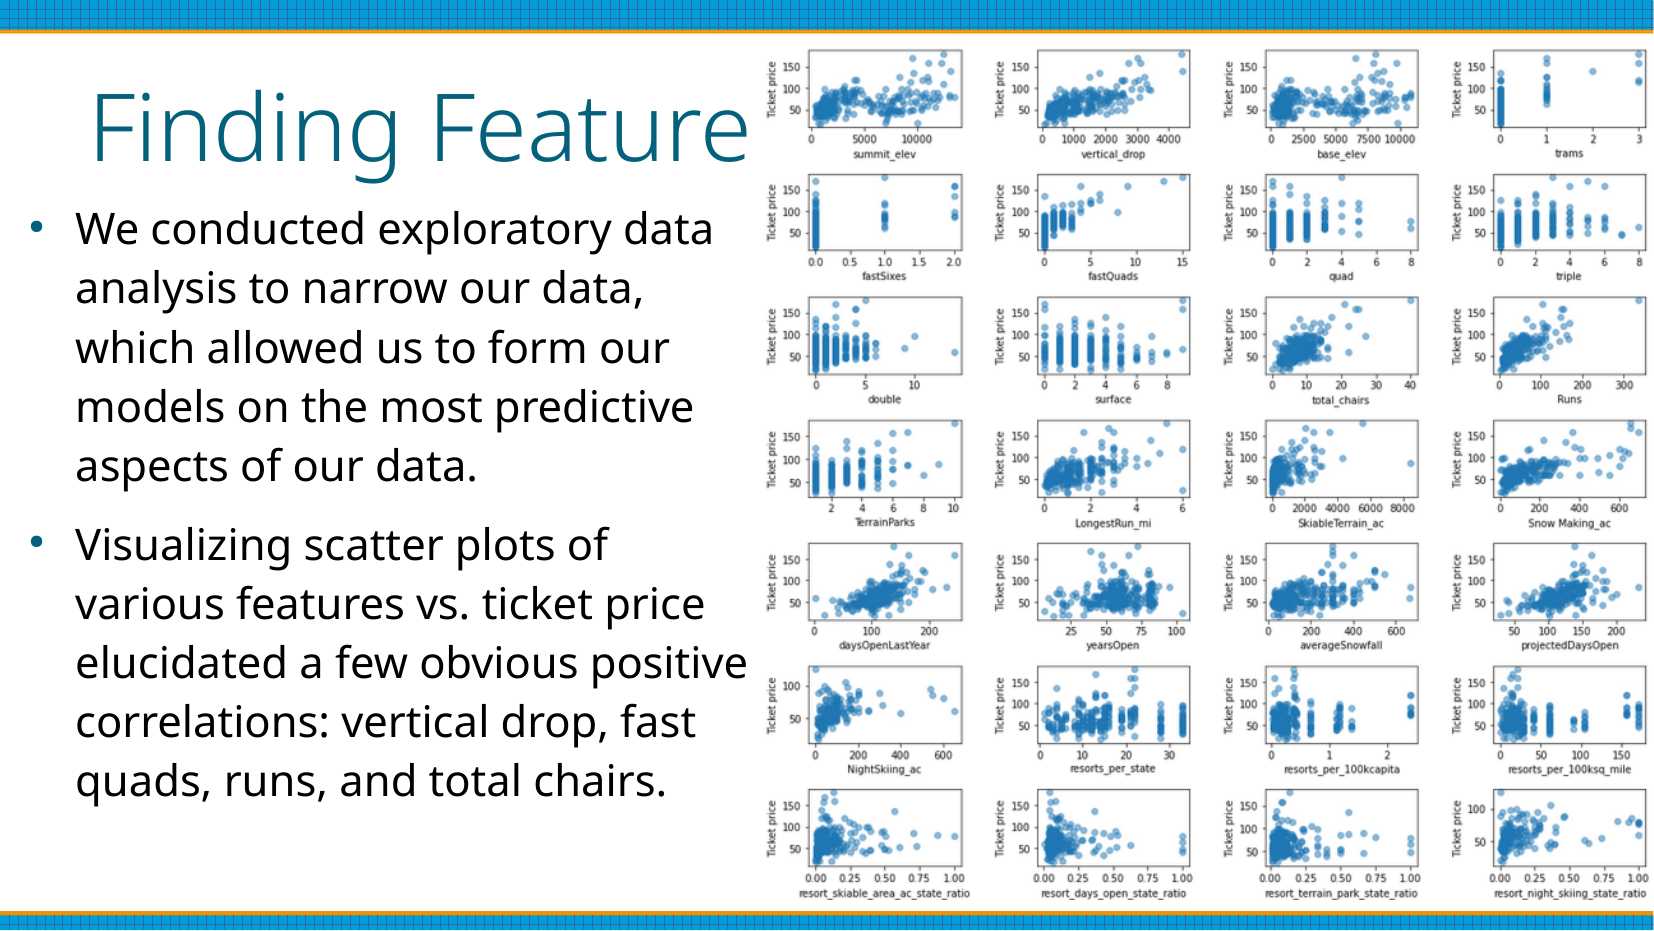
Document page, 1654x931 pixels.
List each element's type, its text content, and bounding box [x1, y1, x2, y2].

list We conducted exploratory data analysis to narrow our data, which allowed us to form our models on the most predictive aspects of our data. Visualizing scatter plots of various features vs. ticket price elucidated a few obvious positive correlations: vertical drop, fast quads, runs, and total chairs. [13, 198, 751, 863]
title Finding Features [88, 44, 750, 198]
picture [750, 44, 1654, 901]
